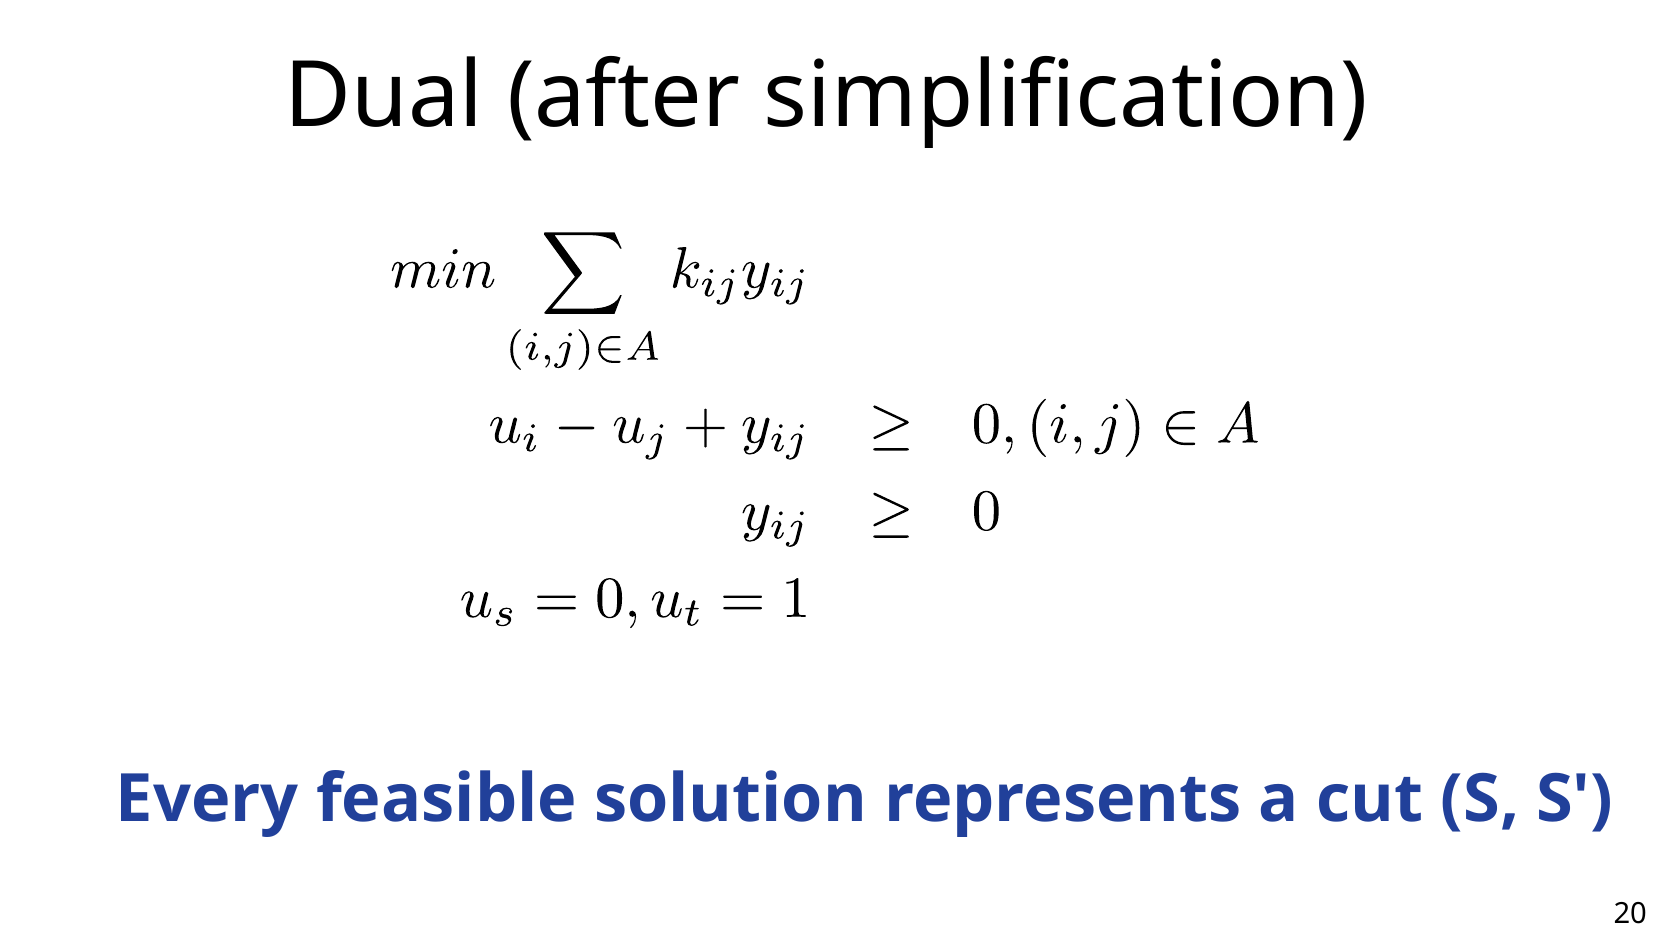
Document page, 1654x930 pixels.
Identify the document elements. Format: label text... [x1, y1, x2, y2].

text_box Every feasible solution represents a cut (S, S') [45, 750, 1621, 854]
title Dual (after simplification) [82, 2, 1571, 181]
text_box [390, 226, 1260, 629]
